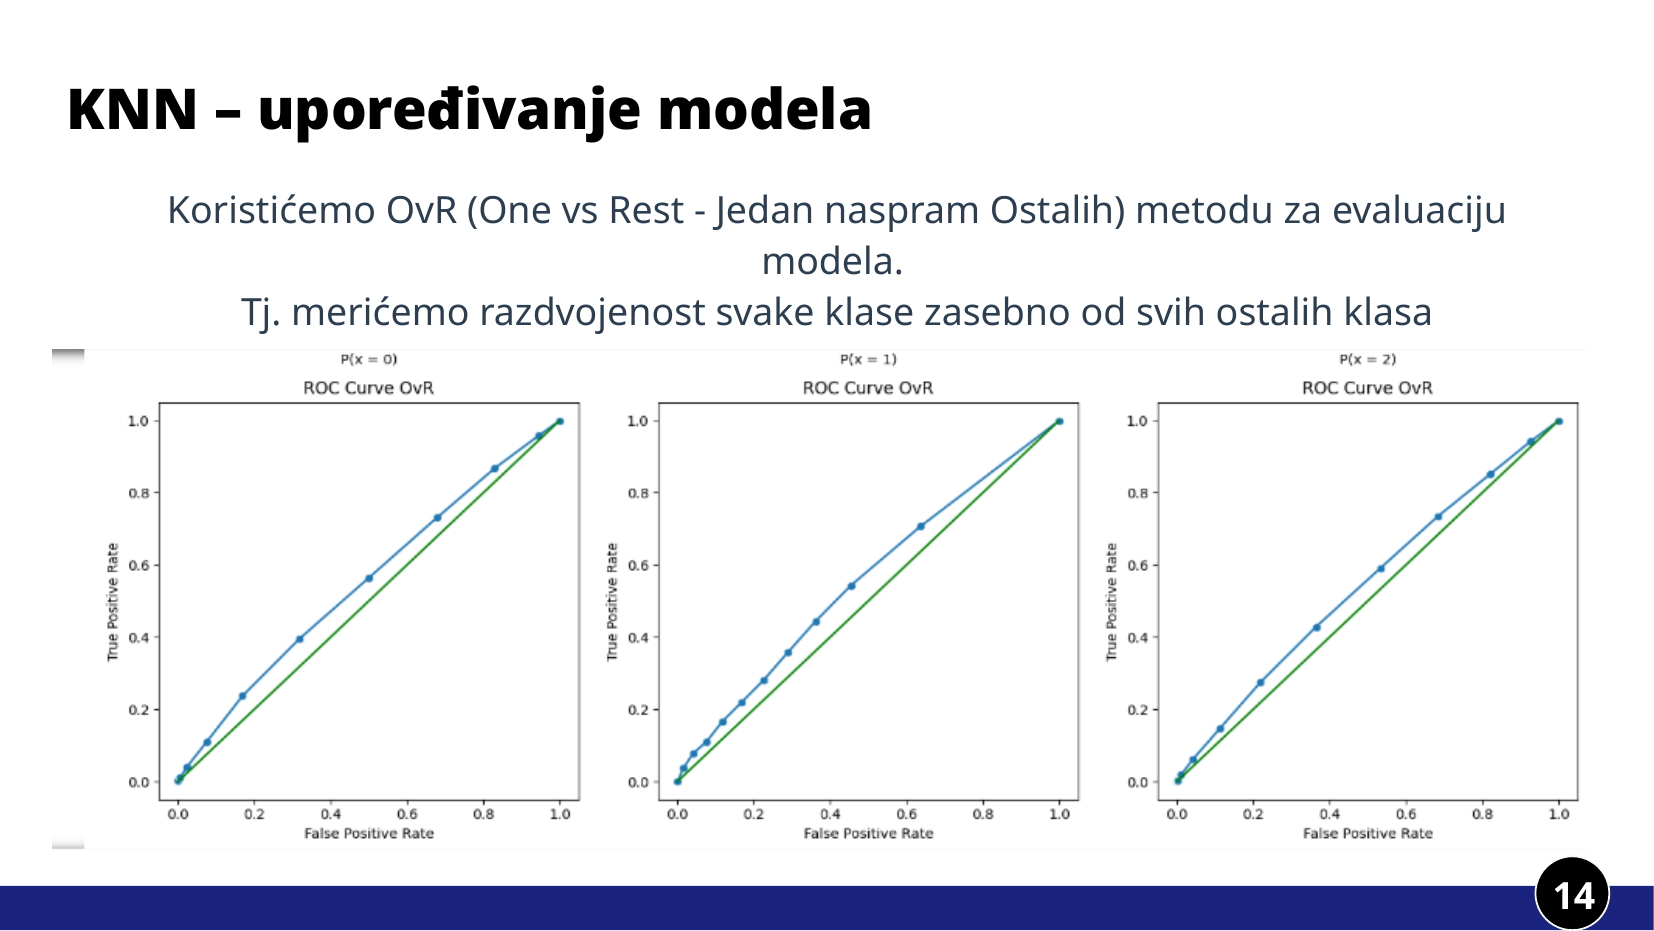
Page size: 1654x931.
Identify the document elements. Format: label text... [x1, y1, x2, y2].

picture [52, 349, 1588, 855]
title KNN – upoređivanje modela [66, 48, 1603, 168]
text_box Koristićemo OvR (One vs Rest - Jedan naspram Ostalih) metodu za evaluaciju modela. Tj. merićemo razdvojenost svake klase zasebno od svih ostalih klasa [52, 205, 1588, 316]
